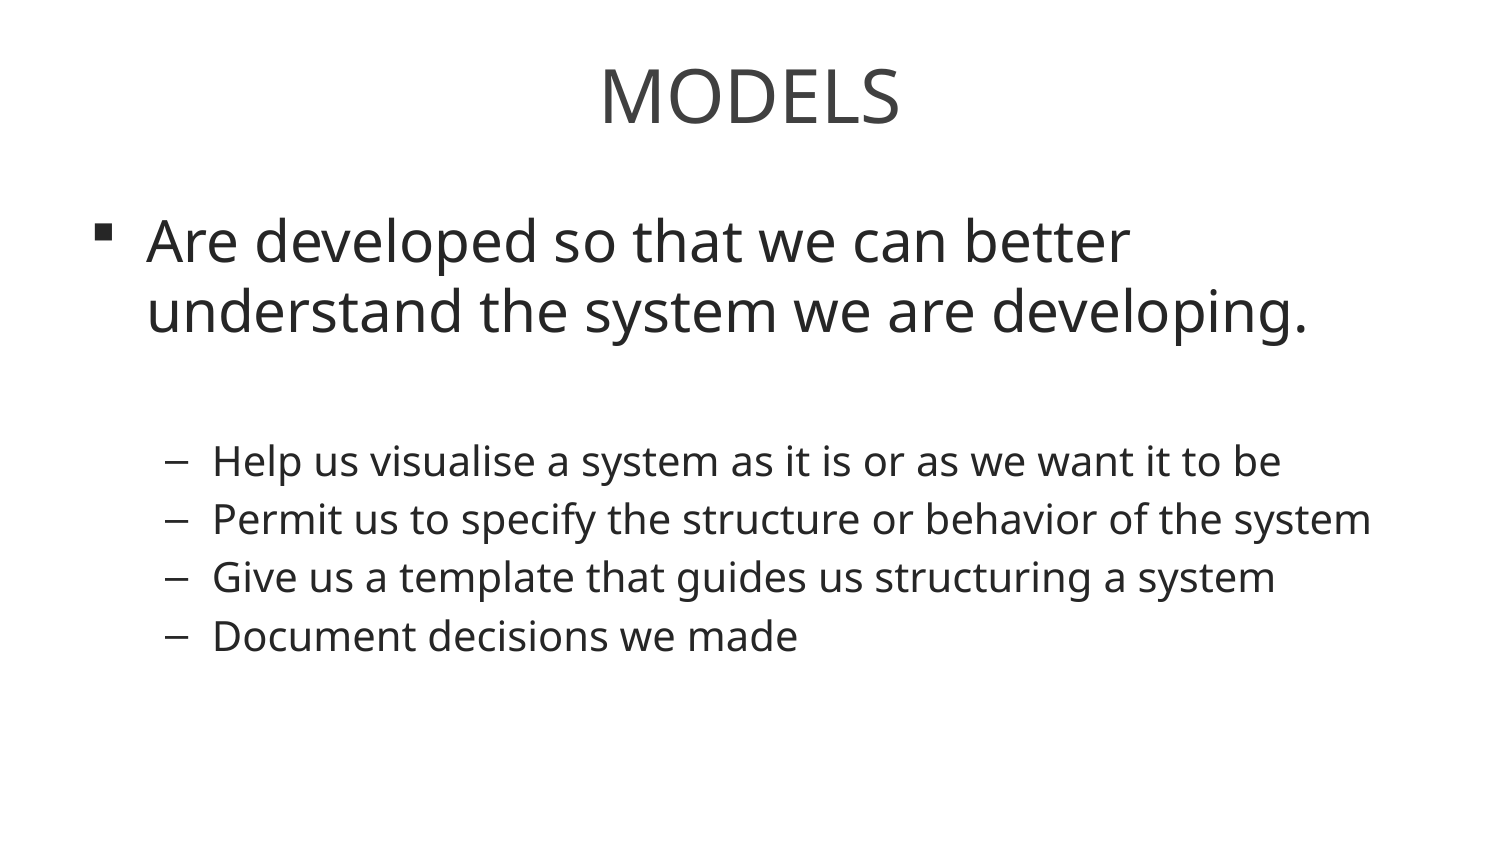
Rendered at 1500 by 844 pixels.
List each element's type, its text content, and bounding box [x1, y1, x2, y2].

list Are developed so that we can better understand the system we are developing. Help us visualise a system as it is or as we want it to be Permit us to specify the structure or behavior of the system Give us a template that guides us structuring a system Document decisions we made [75, 196, 1425, 794]
title models [75, 23, 1425, 164]
